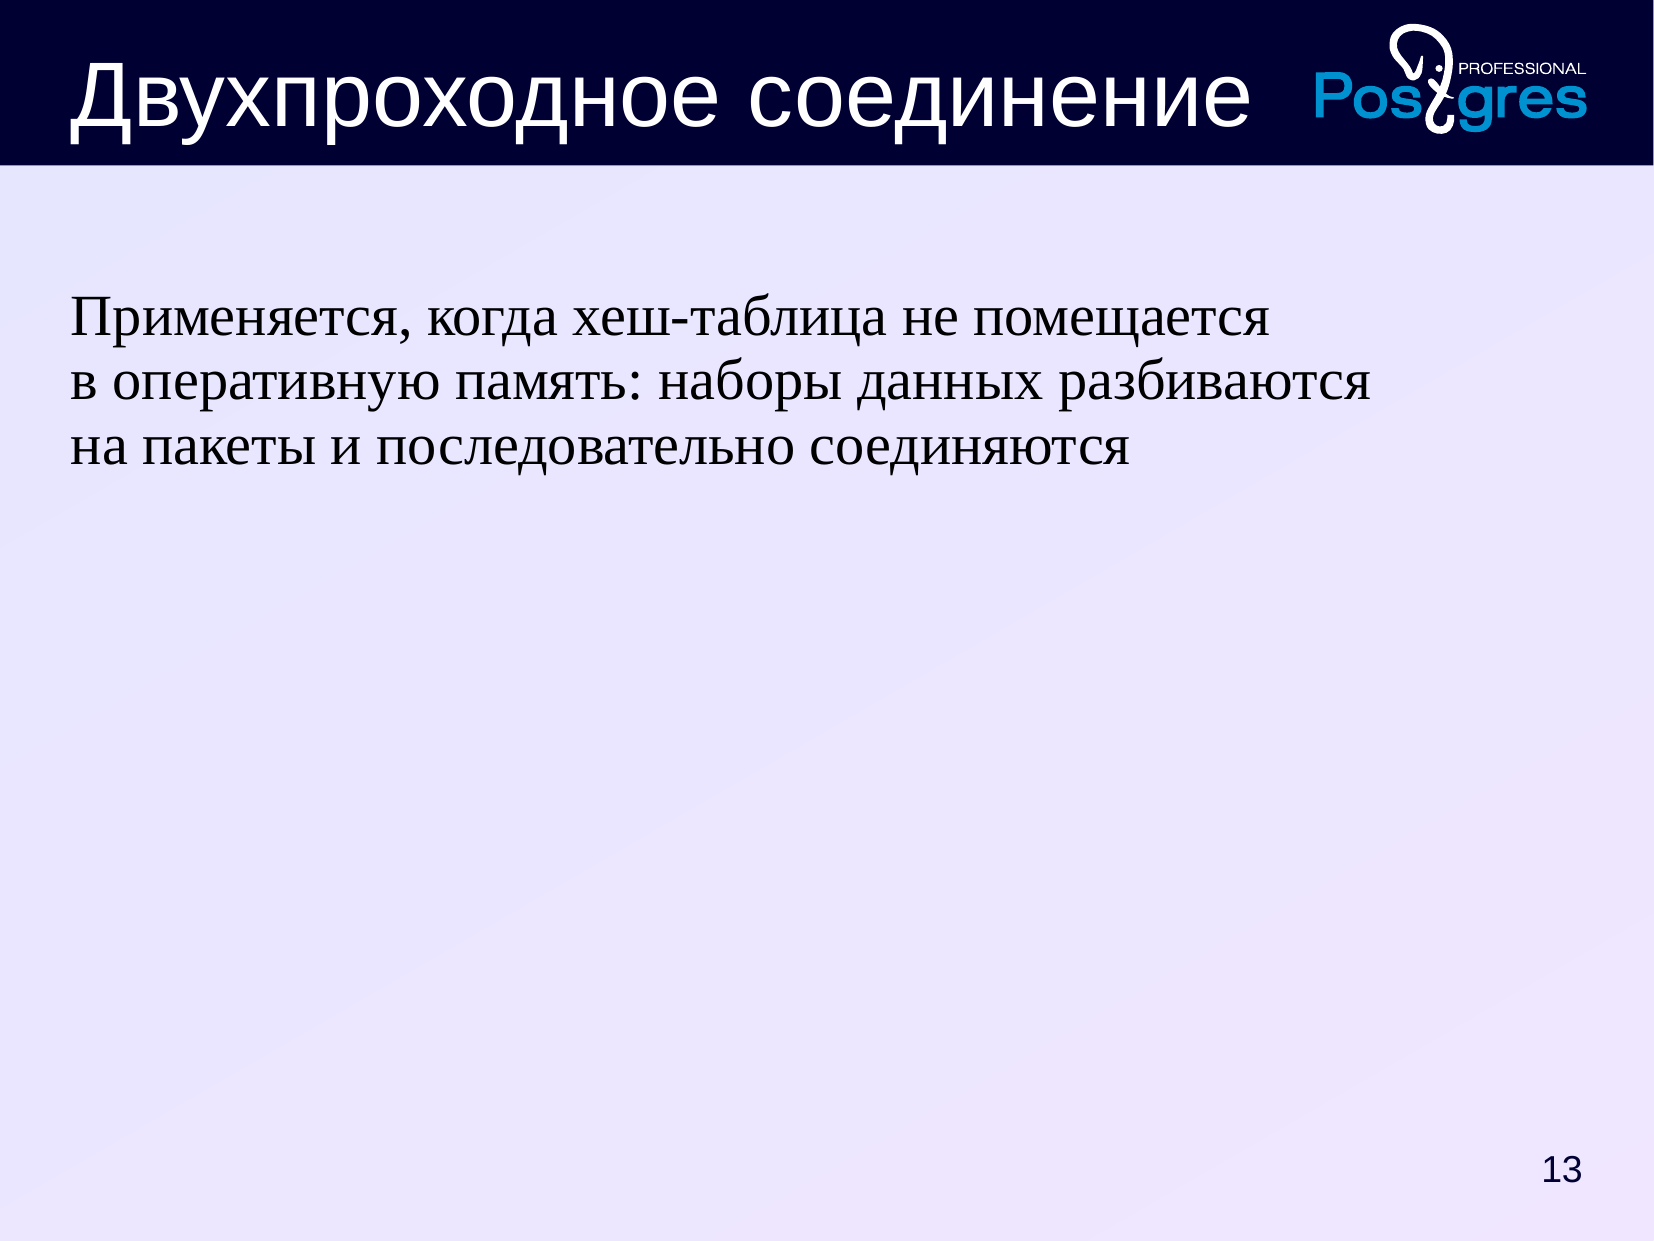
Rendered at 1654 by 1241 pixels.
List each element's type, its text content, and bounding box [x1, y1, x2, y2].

list Применяется, когда хеш-таблица не помещается в оперативную память: наборы данных разбиваются на пакеты и последовательно соединяются [70, 283, 1559, 1003]
title Двухпроходное соединение [70, 43, 1261, 147]
